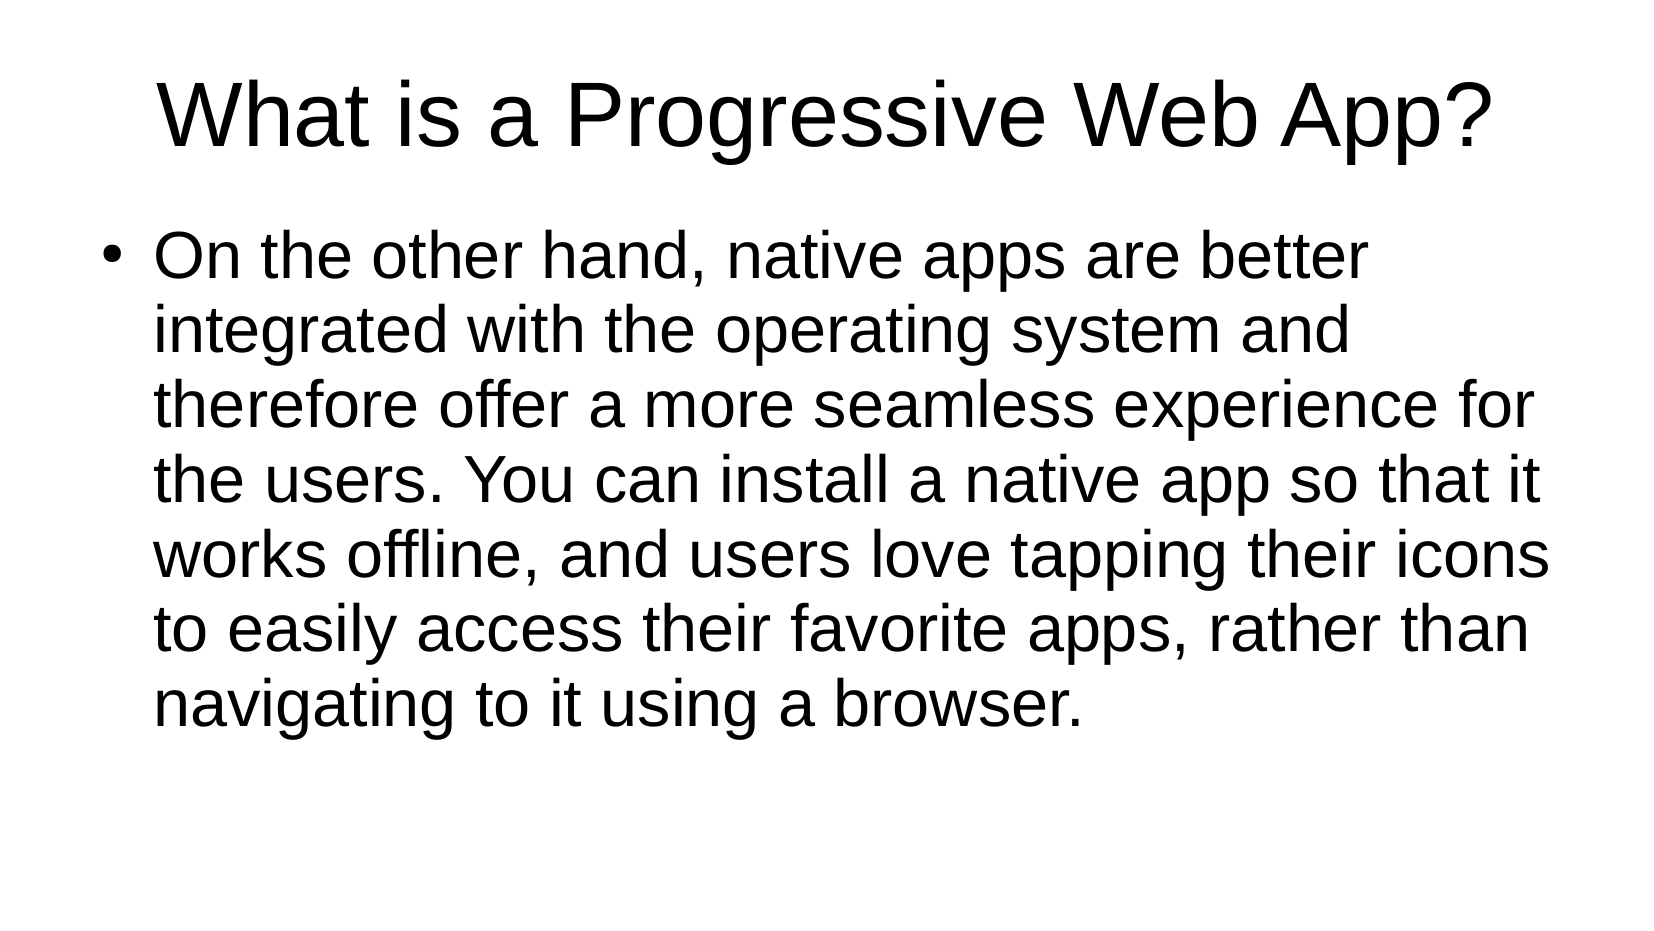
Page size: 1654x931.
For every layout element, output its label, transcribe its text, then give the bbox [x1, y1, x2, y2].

title What is a Progressive Web App? [82, 37, 1571, 193]
list On the other hand, native apps are better integrated with the operating system and therefore offer a more seamless experience for the users. You can install a native app so that it works offline, and users love tapping their icons to easily access their favorite apps, rather than navigating to it using a browser. [82, 217, 1571, 758]
